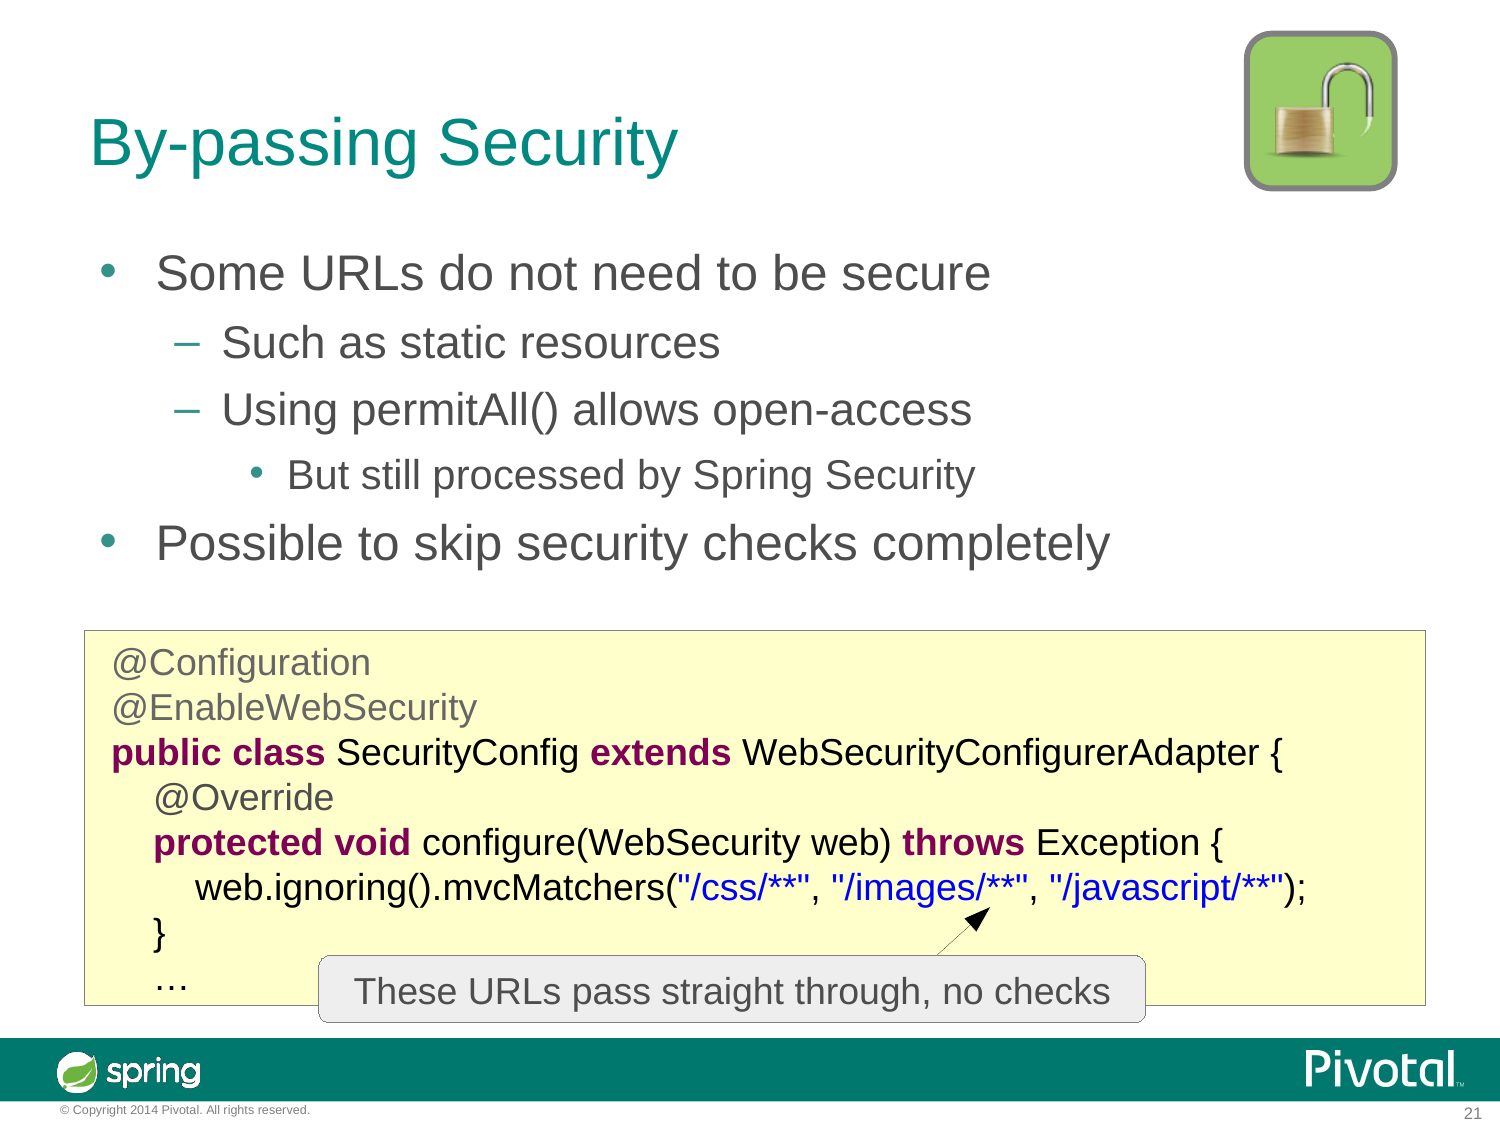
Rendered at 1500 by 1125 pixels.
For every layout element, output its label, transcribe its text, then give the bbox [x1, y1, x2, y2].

text_box [1246, 33, 1395, 189]
text_box These URLs pass straight through, no checks [318, 955, 1146, 1023]
list Some URLs do not need to be secure Such as static resources Using permitAll() allows open-access But still processed by Spring Security Possible to skip security checks completely [84, 232, 1435, 901]
text_box @Configuration @EnableWebSecurity public class SecurityConfig extends WebSecurityConfigurerAdapter { @Override protected void configure(WebSecurity web) throws Exception { web.ignoring().mvcMatchers("/css/**", "/images/**", "/javascript/**"); } … [84, 630, 1426, 1006]
picture [1259, 61, 1383, 161]
picture [1306, 1050, 1464, 1087]
title By-passing Security [75, 45, 1426, 233]
picture [32, 1041, 210, 1103]
